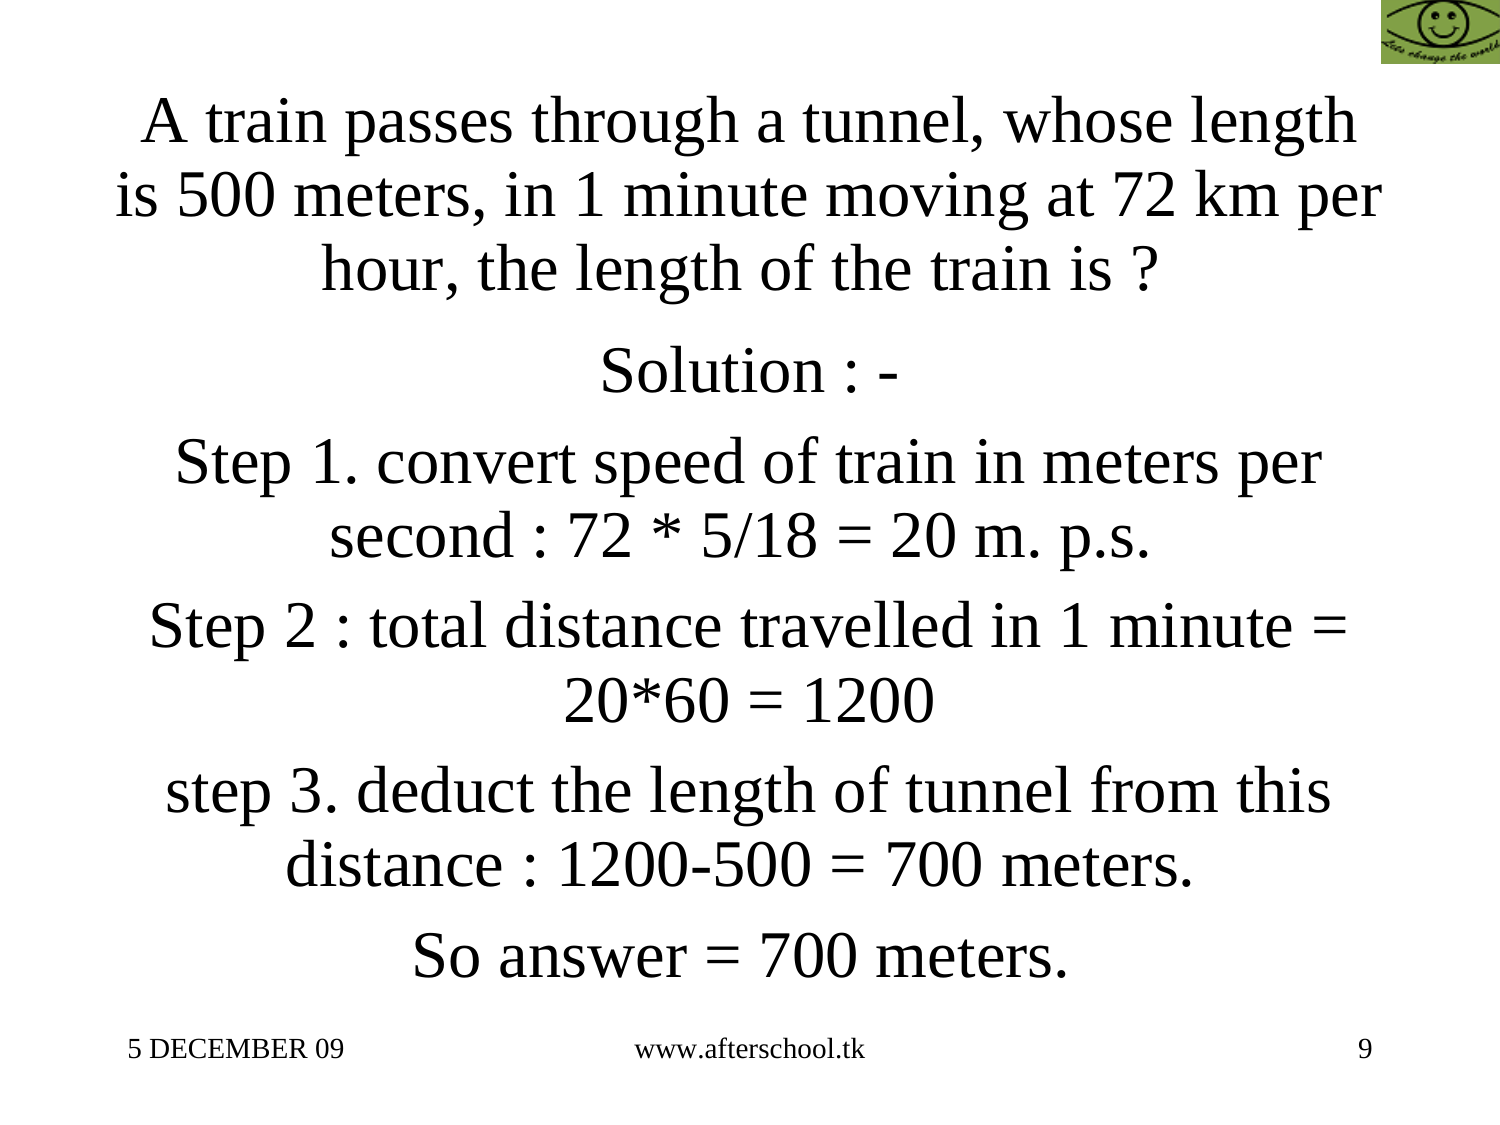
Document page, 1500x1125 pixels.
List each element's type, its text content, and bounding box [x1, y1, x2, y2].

picture [1381, 0, 1500, 64]
title A train passes through a tunnel, whose length is 500 meters, in 1 minute moving at 72 km per hour, the length of the train is ? [112, 82, 1388, 305]
subtitle Solution : - Step 1. convert speed of train in meters per second : 72 * 5/18 = 20 m. p.s. Step 2 : total distance travelled in 1 minute = 20*60 = 1200 step 3. deduct the length of tunnel from this distance : 1200-500 = 700 meters. So answer = 700 meters. [112, 332, 1388, 993]
